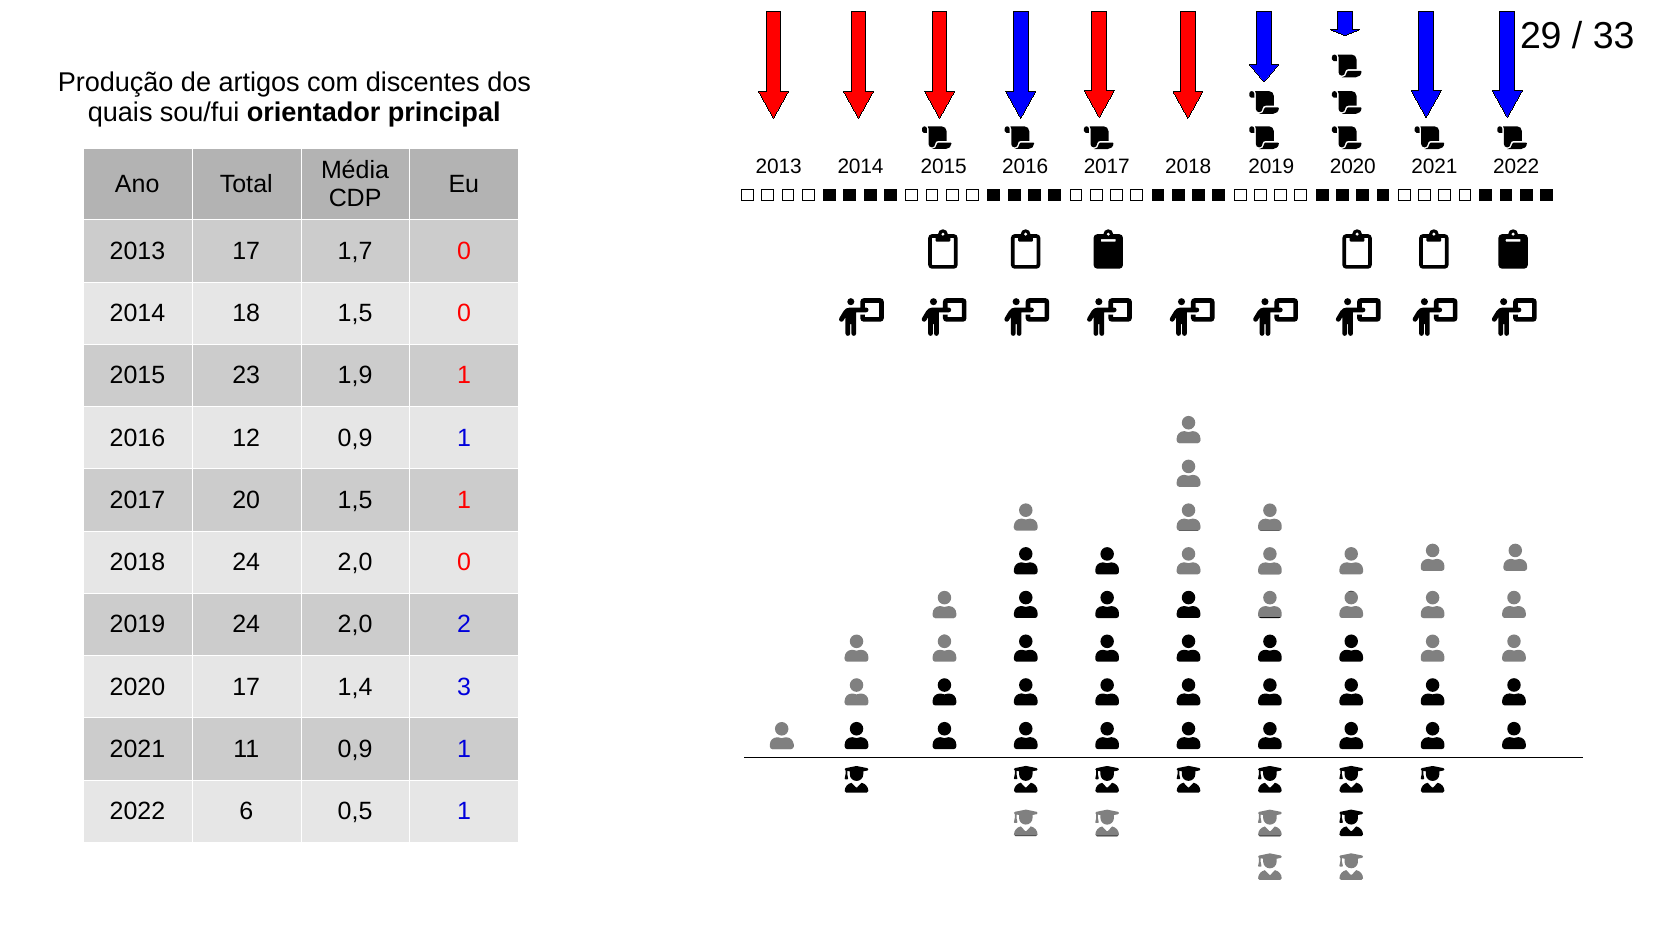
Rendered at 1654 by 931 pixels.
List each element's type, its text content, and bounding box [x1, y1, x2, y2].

text_box [1212, 189, 1225, 201]
picture [1502, 721, 1526, 750]
text_box [1479, 189, 1492, 201]
table_cell 0 [410, 532, 518, 593]
text_box [931, 634, 958, 664]
text_box [1152, 189, 1164, 201]
text_box [1420, 634, 1446, 663]
text_box [1192, 189, 1205, 201]
text_box [1330, 11, 1360, 36]
picture [1176, 765, 1201, 793]
text_box [884, 189, 897, 201]
table_cell 2,0 [302, 532, 409, 593]
text_box [844, 633, 871, 663]
text_box [1274, 189, 1287, 201]
text_box [1174, 458, 1201, 488]
text_box [1257, 851, 1284, 880]
text_box [1013, 806, 1040, 836]
table_cell 1,4 [302, 656, 409, 717]
text_box 2016 [987, 147, 1064, 186]
picture [1331, 89, 1362, 116]
text_box [741, 189, 754, 201]
text_box [1254, 189, 1267, 201]
text_box [1336, 189, 1349, 201]
table_header Eu [410, 149, 518, 219]
text_box [1459, 189, 1471, 201]
text_box [924, 11, 955, 119]
table_cell 1,5 [302, 469, 409, 531]
picture [1258, 721, 1282, 750]
text_box 2021 [1396, 147, 1473, 186]
picture [1502, 678, 1526, 706]
text_box [1257, 545, 1284, 575]
text_box [1338, 852, 1365, 882]
table_cell 2018 [84, 532, 192, 593]
table_header Total [193, 149, 301, 219]
text_box 2013 [740, 147, 817, 186]
table_cell 1 [410, 407, 518, 468]
text_box [1356, 189, 1369, 201]
text_box [1090, 189, 1103, 201]
table_cell 0,5 [302, 781, 409, 842]
picture [1331, 124, 1362, 151]
picture [1095, 678, 1119, 706]
picture [1093, 229, 1124, 269]
picture [1498, 229, 1528, 269]
text_box [1501, 590, 1528, 619]
table_cell 24 [193, 594, 301, 655]
text_box [1338, 547, 1365, 576]
picture [1013, 765, 1038, 793]
picture [922, 124, 952, 151]
text_box [843, 189, 856, 201]
table_cell 0,9 [302, 407, 409, 468]
picture [1095, 634, 1119, 662]
table_header Ano [84, 149, 192, 219]
text_box 2017 [1068, 147, 1145, 186]
table_cell 17 [193, 656, 301, 717]
text_box [1492, 11, 1523, 118]
text_box [1008, 189, 1021, 201]
table_cell 1 [410, 781, 518, 842]
table_cell 2016 [84, 407, 192, 468]
picture [1249, 89, 1279, 116]
picture [1339, 678, 1364, 706]
text_box [1377, 189, 1389, 201]
text_box [1070, 189, 1082, 201]
picture [1339, 721, 1364, 750]
picture [1176, 590, 1201, 618]
text_box 2019 [1233, 147, 1310, 186]
text_box [1411, 11, 1442, 118]
text_box [864, 189, 877, 201]
table_cell 2017 [84, 469, 192, 531]
picture [1414, 124, 1445, 151]
text_box [905, 189, 918, 201]
picture [1013, 547, 1038, 575]
picture [836, 298, 884, 336]
text_box [844, 677, 871, 707]
picture [1095, 766, 1119, 793]
text_box [1005, 11, 1036, 119]
picture [1333, 298, 1381, 336]
picture [1013, 634, 1038, 662]
table_cell 3 [410, 656, 518, 717]
text_box [1500, 189, 1512, 201]
text_box [1294, 189, 1307, 201]
table_cell 0 [410, 220, 518, 282]
picture [1419, 229, 1449, 269]
picture [1176, 721, 1201, 750]
table_cell 2,0 [302, 594, 409, 655]
picture [1489, 298, 1537, 336]
text_box 2020 [1315, 147, 1391, 186]
text_box Produção de artigos com discentes dos quais sou/fui orientador principal [43, 59, 563, 135]
text_box [1257, 806, 1284, 836]
picture [1095, 547, 1119, 575]
picture [1013, 590, 1038, 618]
picture [1331, 52, 1362, 79]
picture [1342, 229, 1372, 269]
text_box [1013, 502, 1040, 532]
table_cell 12 [193, 407, 301, 468]
text_box [1028, 189, 1041, 201]
picture [928, 229, 958, 269]
table_cell 2021 [84, 718, 192, 780]
picture [1001, 298, 1050, 336]
text_box [1093, 806, 1120, 836]
text_box <number> / 33 [1375, 0, 1654, 71]
text_box [966, 189, 979, 201]
text_box [1257, 588, 1284, 618]
picture [1258, 766, 1282, 793]
table_cell 2022 [84, 781, 192, 842]
text_box [946, 189, 959, 201]
text_box [1234, 189, 1247, 201]
table_cell 20 [193, 469, 301, 531]
picture [1420, 678, 1445, 706]
picture [1249, 124, 1279, 151]
text_box [1420, 590, 1446, 619]
text_box [1420, 542, 1446, 572]
picture [1497, 124, 1527, 151]
table_cell 17 [193, 220, 301, 282]
text_box [758, 11, 789, 119]
picture [1013, 678, 1038, 706]
text_box [1130, 189, 1143, 201]
text_box [1438, 189, 1451, 201]
picture [1410, 298, 1458, 336]
table_cell 0 [410, 283, 518, 344]
table_cell 1 [410, 469, 518, 531]
table_cell 18 [193, 283, 301, 344]
text_box [1316, 189, 1329, 201]
picture [1339, 765, 1364, 793]
text_box 2014 [822, 147, 899, 186]
picture [1013, 721, 1038, 750]
text_box [931, 589, 958, 619]
table_cell 6 [193, 781, 301, 842]
table_cell 2020 [84, 656, 192, 717]
table_cell 1 [410, 345, 518, 406]
table_cell 0,9 [302, 718, 409, 780]
text_box [1249, 11, 1279, 82]
picture [844, 721, 869, 750]
table_cell 1,7 [302, 220, 409, 282]
picture [1250, 298, 1299, 336]
picture [1167, 298, 1215, 336]
text_box 2022 [1478, 147, 1555, 186]
picture [1258, 634, 1282, 662]
picture [1420, 721, 1445, 750]
picture [932, 721, 957, 750]
text_box [1084, 11, 1115, 118]
table_cell 23 [193, 345, 301, 406]
text_box [1048, 189, 1061, 201]
text_box [782, 189, 794, 201]
picture [932, 678, 957, 706]
picture [1010, 229, 1041, 269]
table_header Média CDP [302, 149, 409, 219]
text_box [823, 189, 836, 201]
picture [844, 766, 869, 793]
text_box [843, 11, 874, 119]
table_cell 2015 [84, 345, 192, 406]
picture [1004, 124, 1035, 151]
picture [1339, 634, 1364, 662]
table_cell 1 [410, 718, 518, 780]
text_box 2015 [905, 147, 982, 186]
picture [1176, 634, 1201, 662]
picture [1258, 678, 1282, 706]
table_cell 2014 [84, 283, 192, 344]
picture [1095, 721, 1119, 750]
text_box [767, 720, 794, 750]
text_box [802, 189, 815, 201]
text_box [1502, 542, 1529, 572]
table_cell 24 [193, 532, 301, 593]
text_box [1174, 414, 1201, 444]
text_box [1398, 189, 1411, 201]
text_box [926, 189, 938, 201]
text_box [1172, 189, 1185, 201]
table_cell 2013 [84, 220, 192, 282]
picture [1176, 678, 1201, 706]
table_cell 1,9 [302, 345, 409, 406]
table_cell 11 [193, 718, 301, 780]
text_box [1110, 189, 1123, 201]
text_box [1174, 546, 1201, 576]
text_box [1418, 189, 1431, 201]
text_box [1520, 189, 1533, 201]
table_cell 1,5 [302, 283, 409, 344]
picture [1084, 298, 1132, 336]
text_box [987, 189, 1000, 201]
text_box [1338, 591, 1365, 621]
text_box [1174, 501, 1201, 531]
picture [919, 298, 967, 336]
picture [1083, 124, 1114, 151]
text_box [761, 189, 774, 201]
picture [1095, 590, 1119, 619]
text_box [1540, 189, 1553, 201]
picture [1420, 766, 1445, 793]
text_box [1501, 634, 1528, 663]
text_box 2018 [1150, 147, 1227, 186]
table_cell 2019 [84, 594, 192, 655]
text_box [1257, 501, 1284, 531]
picture [1339, 809, 1364, 837]
text_box [1173, 11, 1203, 119]
table_cell 2 [410, 594, 518, 655]
